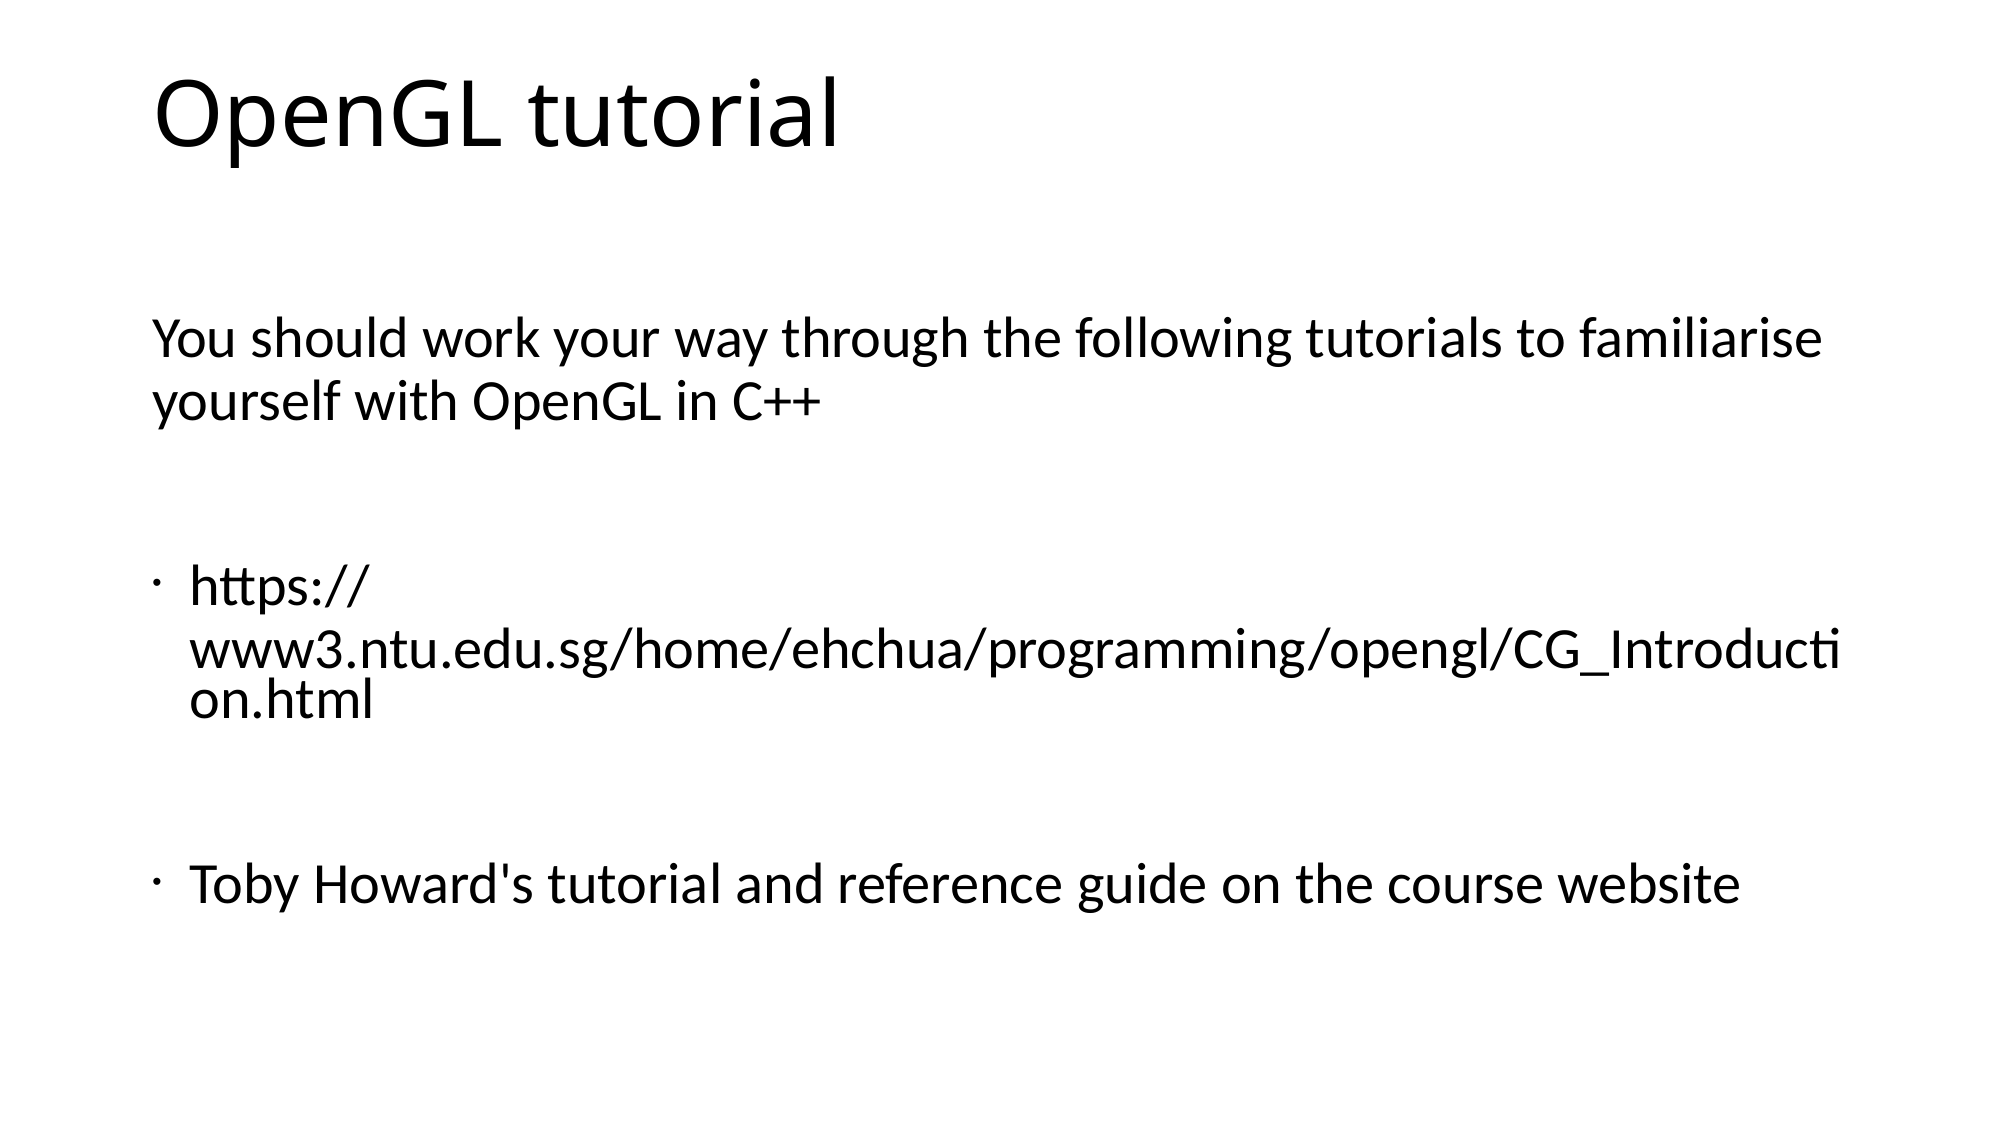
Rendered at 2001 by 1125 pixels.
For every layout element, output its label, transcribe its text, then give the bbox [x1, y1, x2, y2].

title OpenGL tutorial [137, 59, 1863, 278]
list You should work your way through the following tutorials to familiarise yourself with OpenGL in C++ https://www3.ntu.edu.sg/home/ehchua/programming/opengl/CG_Introduction.html Toby Howard's tutorial and reference guide on the course website [137, 299, 1863, 1014]
